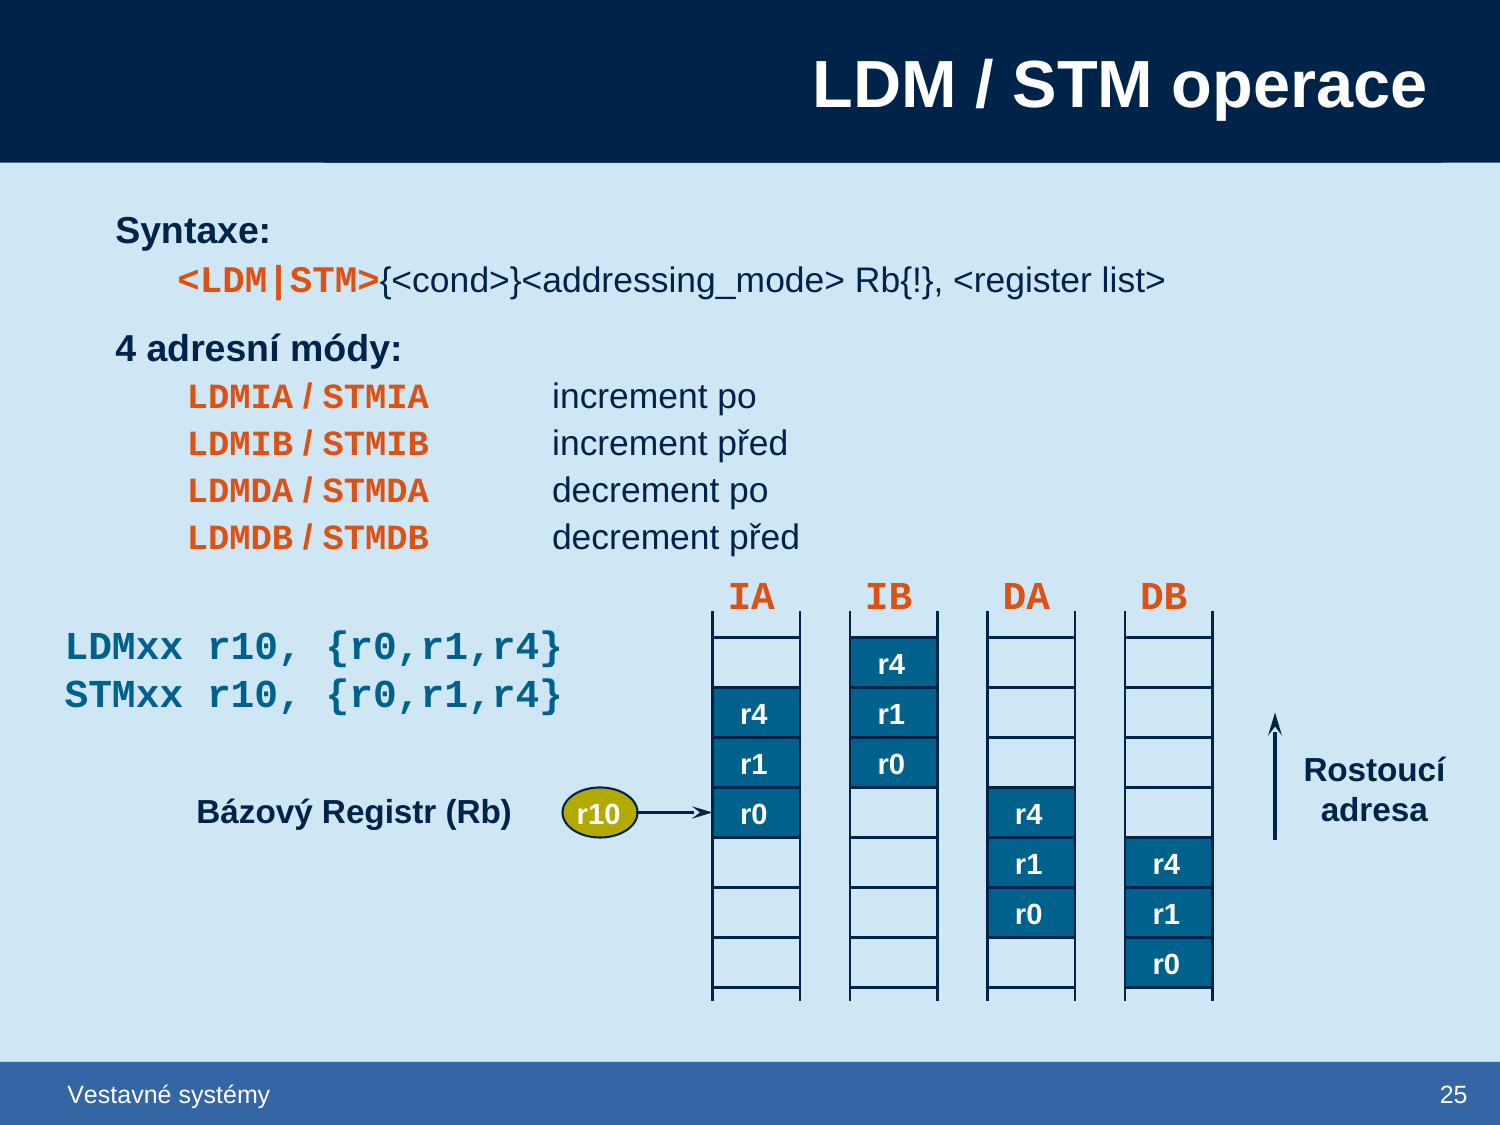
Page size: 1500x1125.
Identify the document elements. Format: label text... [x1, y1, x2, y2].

text_box [1126, 889, 1137, 936]
text_box IB [850, 562, 928, 626]
text_box [921, 739, 936, 786]
text_box [1126, 839, 1137, 886]
text_box [921, 639, 936, 686]
list Syntaxe: <LDM|STM>{<cond>}<addressing_mode> Rb{!}, <register list> 4 adresní módy: LDMIA / STMIA increment po LDMIB / STMIB increment před LDMDA / STMDA decrement po LDMDB / STMDB decrement před [87, 187, 1450, 576]
text_box [1196, 839, 1211, 886]
text_box [1058, 839, 1074, 886]
text_box [714, 689, 725, 736]
text_box r1 [1000, 838, 1058, 886]
text_box r4 [1137, 837, 1196, 888]
text_box [1058, 889, 1074, 936]
text_box Bázový Registr (Rb) [181, 782, 528, 838]
text_box [851, 639, 862, 686]
text_box [1196, 939, 1211, 986]
text_box r4 [1000, 787, 1058, 838]
text_box [783, 739, 799, 786]
text_box [989, 889, 1000, 936]
text_box [1058, 789, 1074, 836]
text_box r1 [862, 688, 921, 737]
text_box IA [712, 562, 790, 626]
text_box [714, 739, 725, 786]
title LDM / STM operace [324, 0, 1443, 163]
text_box [1196, 889, 1211, 936]
text_box r4 [725, 687, 783, 738]
text_box [851, 689, 862, 736]
text_box Rostoucí adresa [1288, 740, 1461, 836]
text_box DB [1125, 562, 1203, 626]
text_box r0 [1000, 887, 1058, 938]
text_box r10 [561, 787, 636, 838]
text_box [714, 789, 725, 836]
text_box [989, 839, 1000, 886]
text_box [921, 689, 936, 736]
text_box [851, 739, 862, 786]
text_box r4 [862, 637, 921, 688]
text_box r0 [725, 787, 783, 838]
text_box [783, 689, 799, 736]
text_box [989, 789, 1000, 836]
text_box [783, 789, 799, 836]
text_box r1 [1137, 889, 1196, 937]
text_box [1126, 939, 1137, 986]
text_box r0 [1137, 937, 1196, 988]
text_box r1 [725, 738, 783, 787]
text_box DA [987, 562, 1065, 626]
text_box LDMxx r10, {r0,r1,r4} STMxx r10, {r0,r1,r4} [49, 612, 579, 723]
text_box r0 [862, 737, 921, 788]
